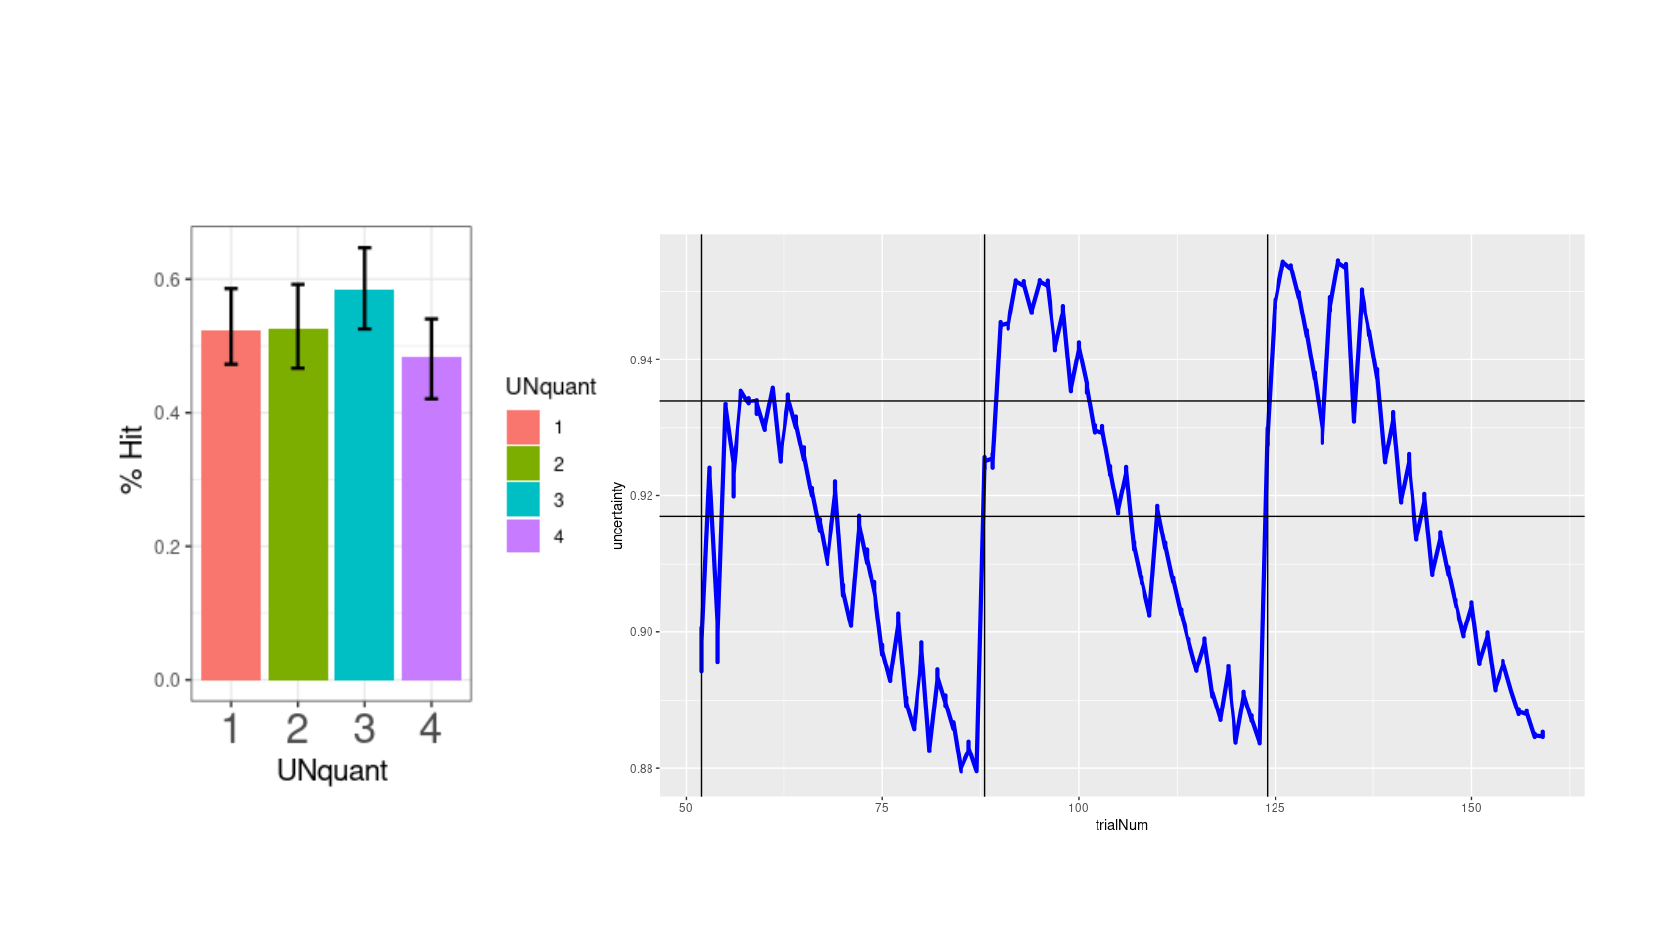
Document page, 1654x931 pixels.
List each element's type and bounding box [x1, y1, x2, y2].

picture [109, 215, 1591, 841]
